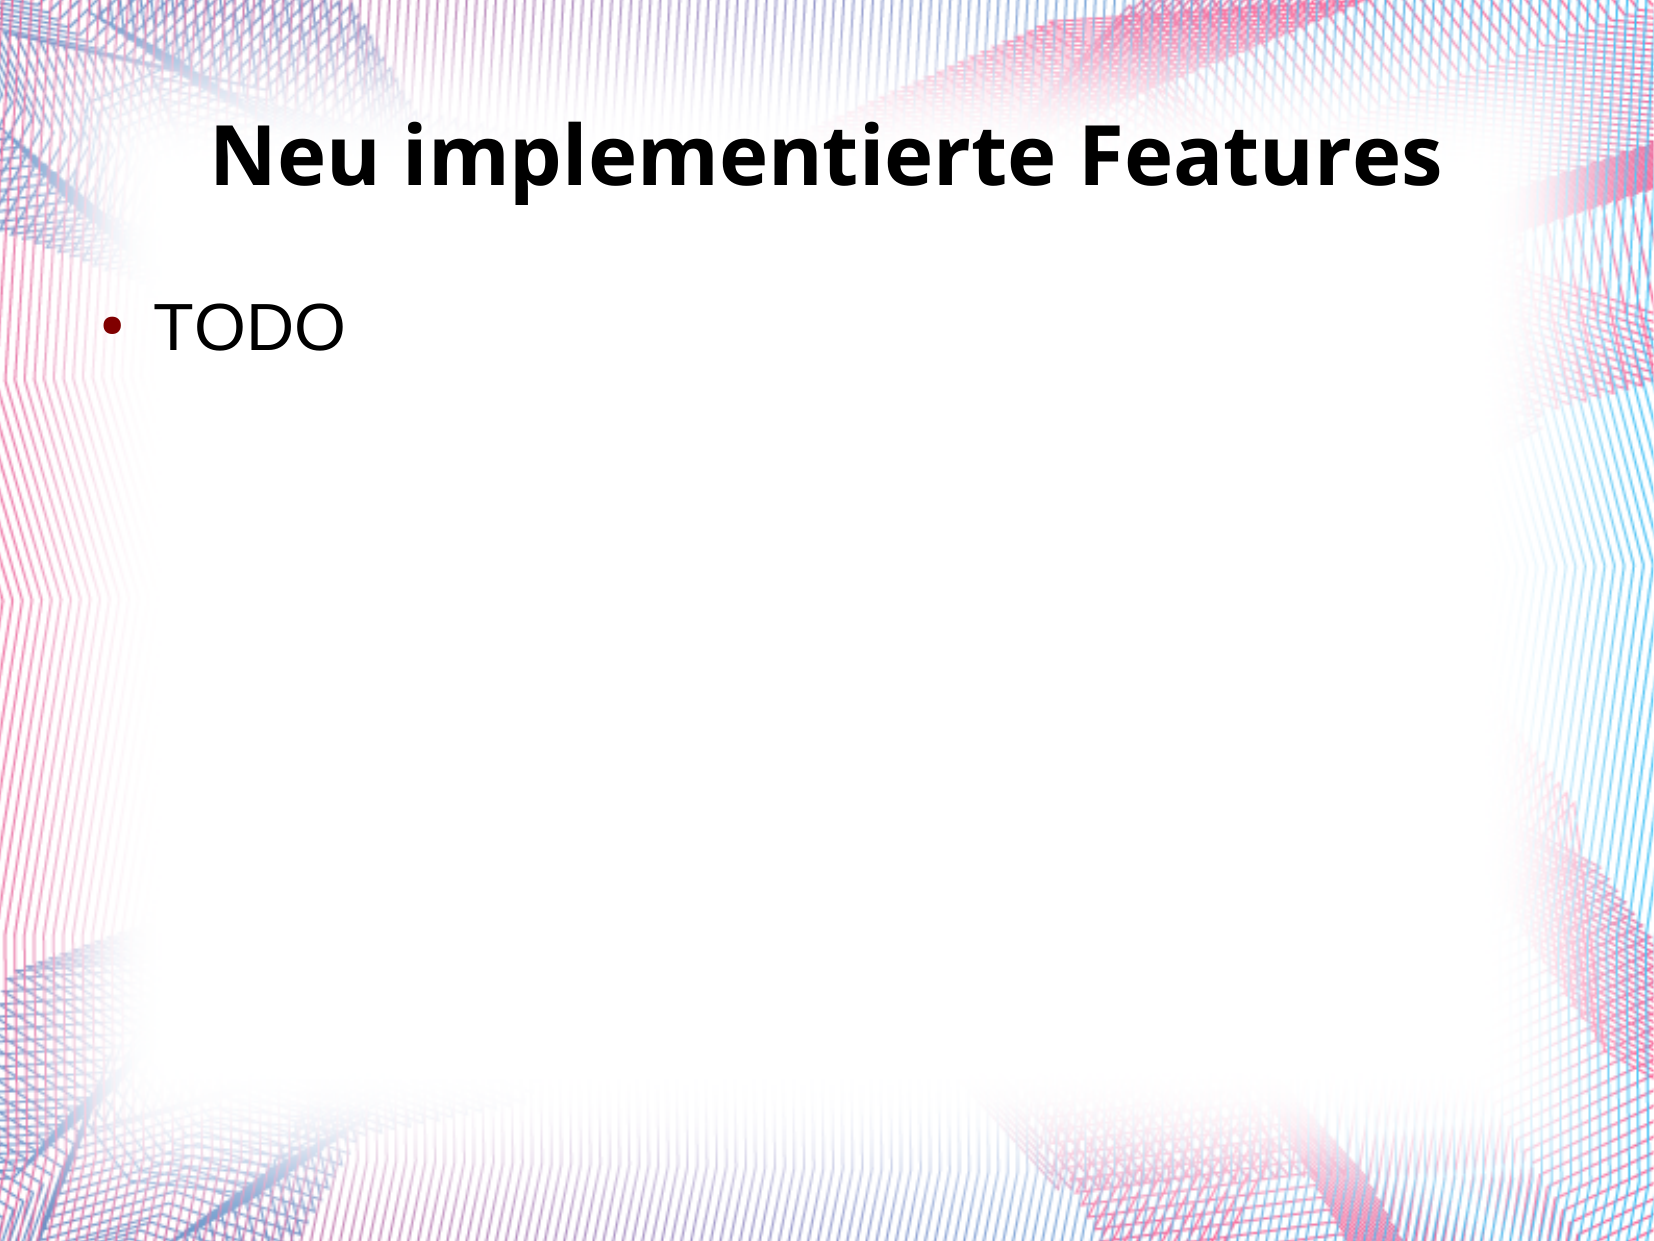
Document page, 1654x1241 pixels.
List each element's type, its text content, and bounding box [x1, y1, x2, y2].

picture [0, 0, 1654, 1241]
title Neu implementierte Features [82, 49, 1571, 257]
list TODO [82, 290, 1571, 1109]
